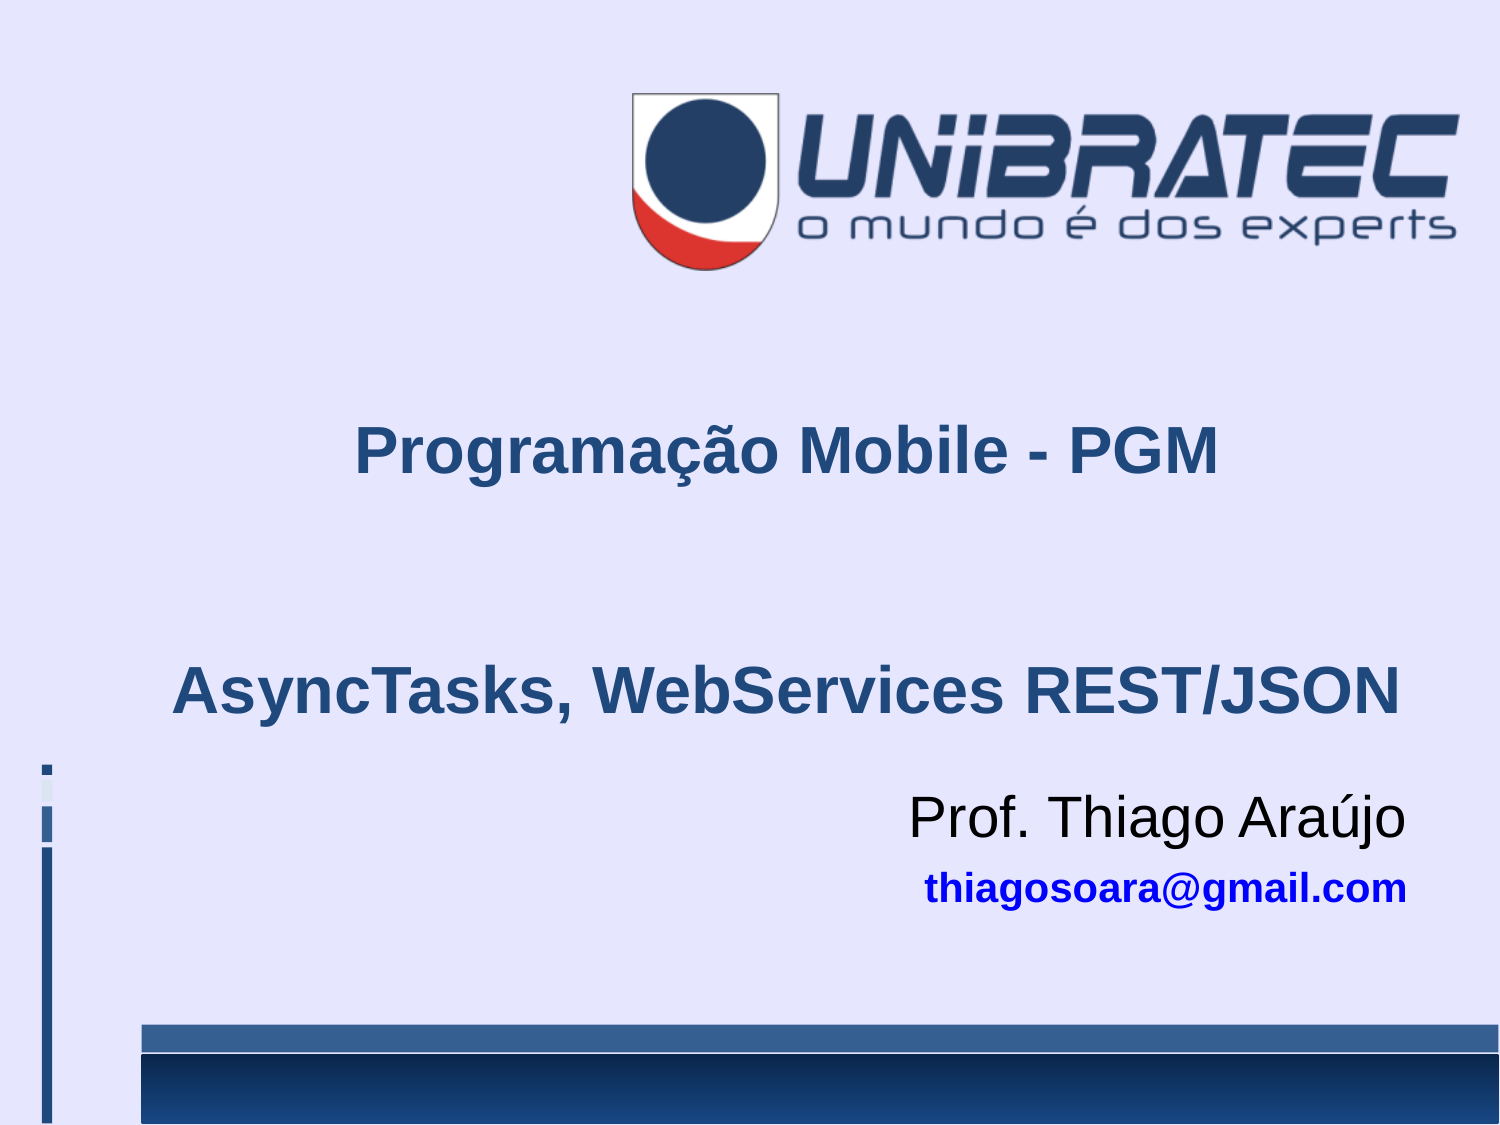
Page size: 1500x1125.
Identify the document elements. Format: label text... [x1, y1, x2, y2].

text_box Prof. Thiago Araújo thiagosoara@gmail.com [147, 763, 1423, 936]
picture [632, 93, 1460, 271]
text_box Programação Mobile - PGM AsyncTasks, WebServices REST/JSON [149, 302, 1425, 734]
